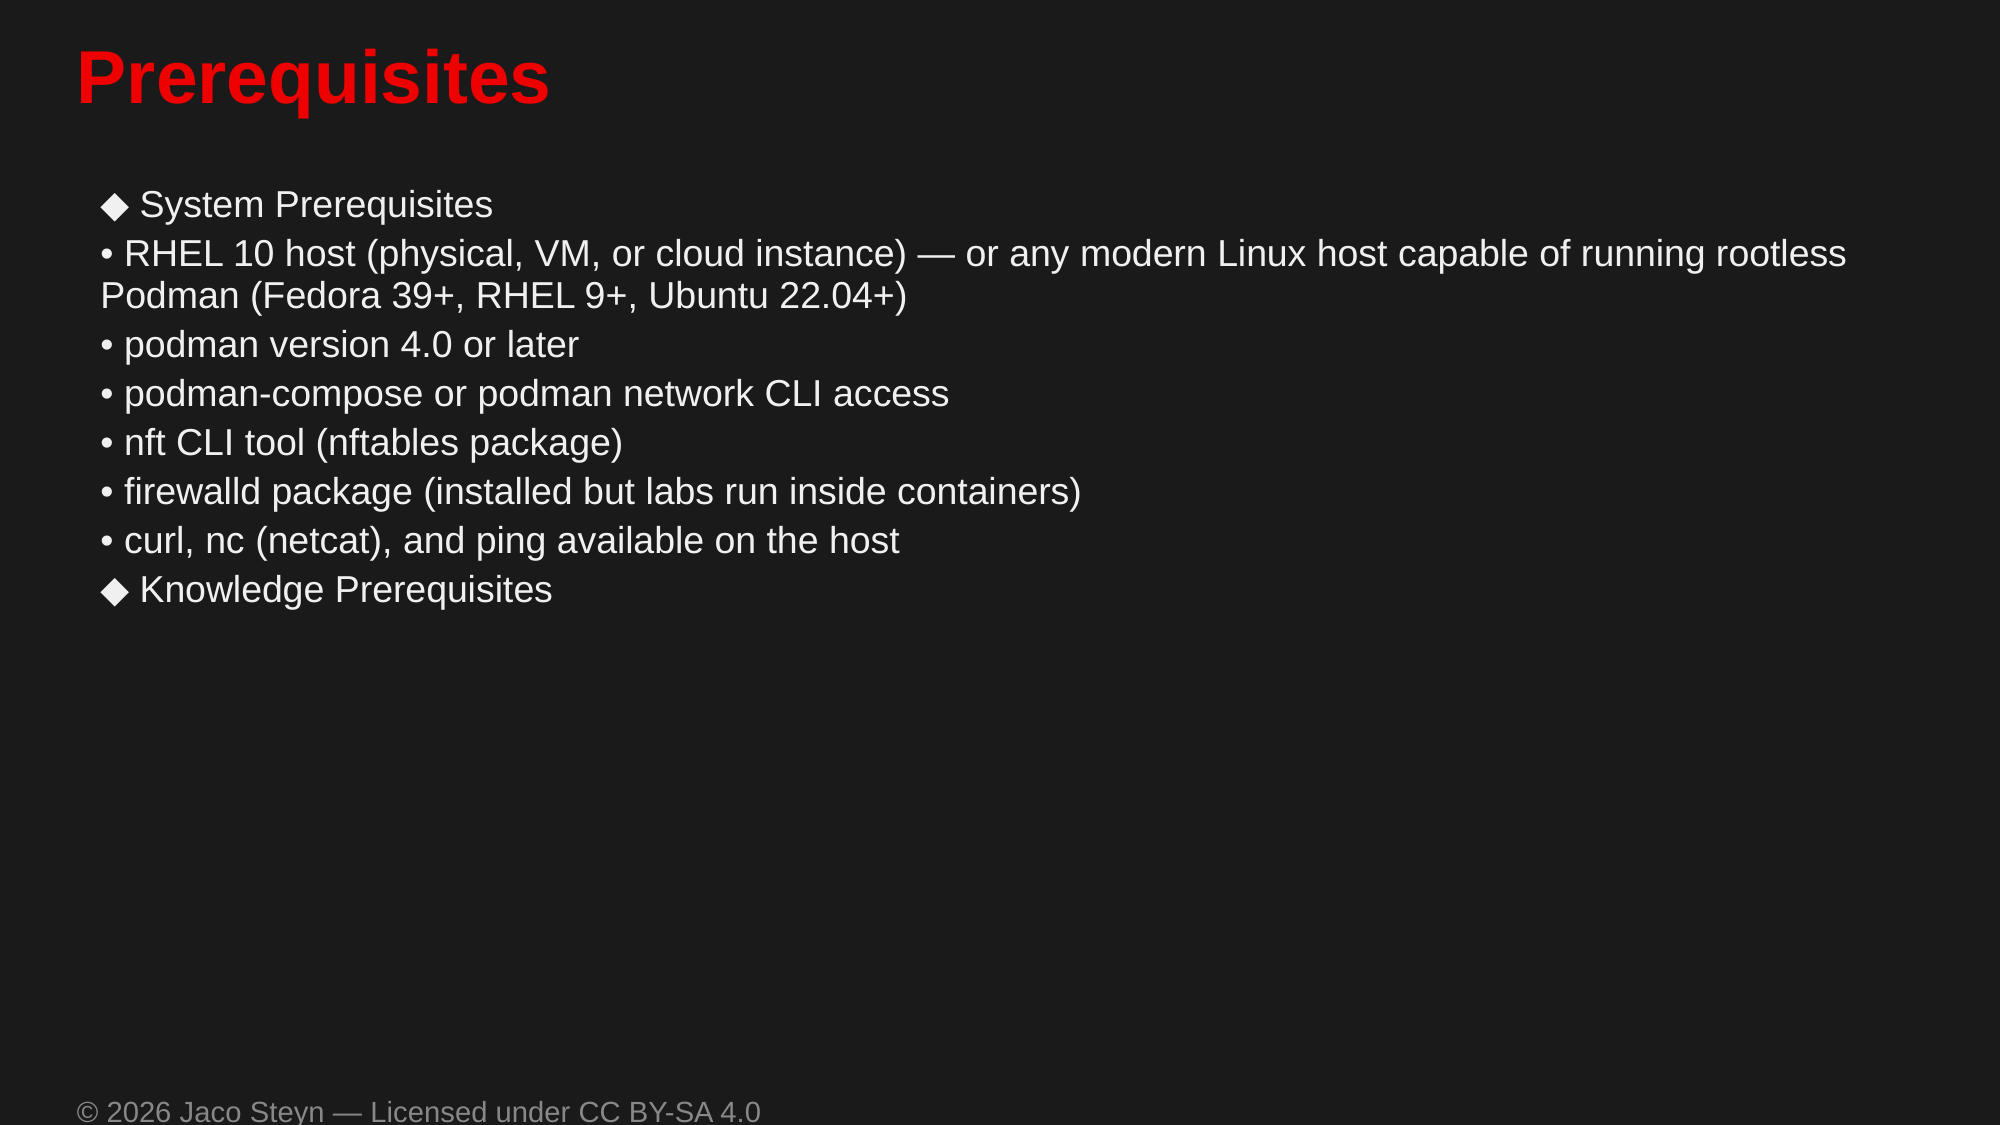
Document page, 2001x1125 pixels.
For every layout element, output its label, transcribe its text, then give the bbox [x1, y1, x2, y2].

text_box © 2026 Jaco Steyn — Licensed under CC BY-SA 4.0 [59, 1083, 1942, 1120]
text_box Prerequisites [59, 23, 1942, 154]
text_box ◆ System Prerequisites • RHEL 10 host (physical, VM, or cloud instance) — or any modern Linux host capable of running rootless Podman (Fedora 39+, RHEL 9+, Ubuntu 22.04+) • podman version 4.0 or later • podman-compose or podman network CLI access • nft CLI tool (nftables package) • firewalld package (installed but labs run inside containers) • curl, nc (netcat), and ping available on the host ◆ Knowledge Prerequisites [59, 171, 1942, 1083]
